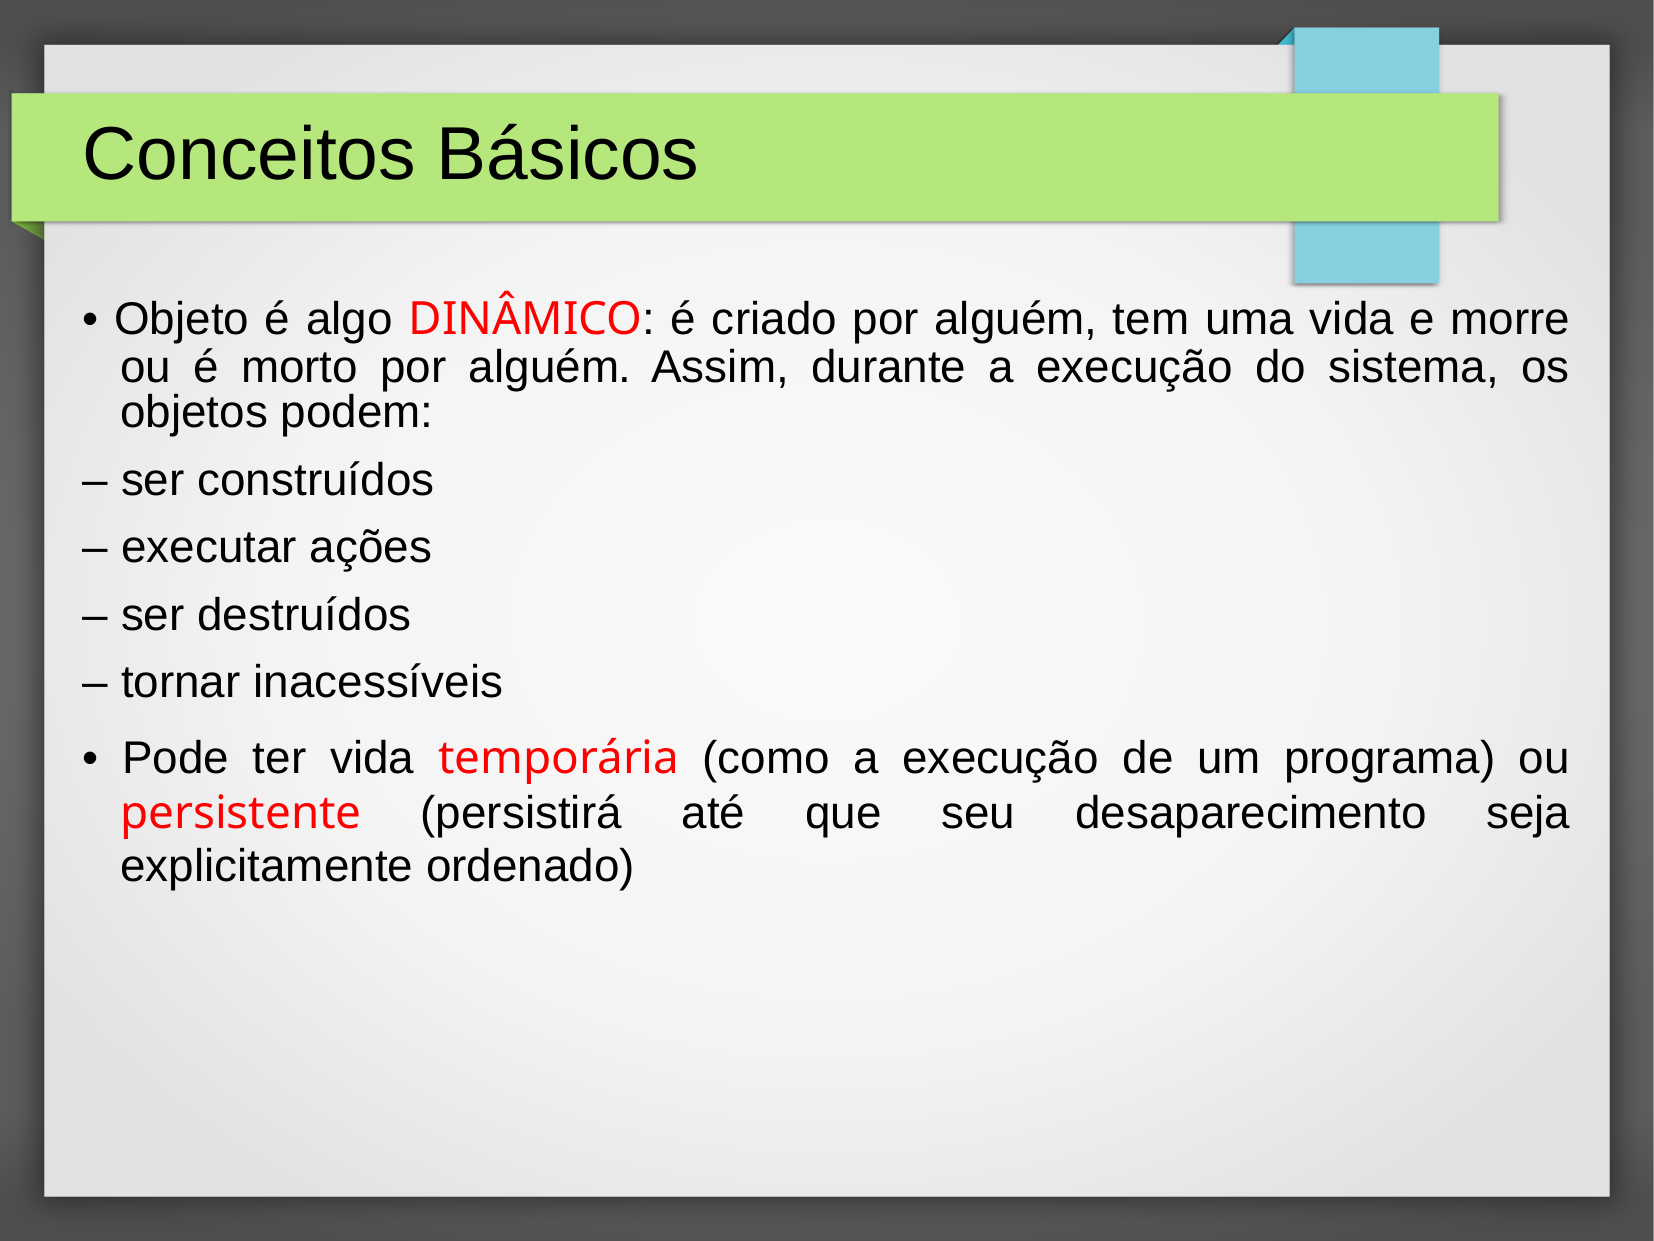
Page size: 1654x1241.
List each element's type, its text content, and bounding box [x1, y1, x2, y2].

list • Objeto é algo DINÂMICO: é criado por alguém, tem uma vida e morre ou é morto por alguém. Assim, durante a execução do sistema, os objetos podem: – ser construídos – executar ações – ser destruídos – tornar inacessíveis • Pode ter vida temporária (como a execução de um programa) ou persistente (persistirá até que seu desaparecimento seja explicitamente ordenado)‏ [82, 290, 1571, 1010]
title Conceitos Básicos [82, 94, 1264, 213]
picture [0, 0, 1654, 1241]
